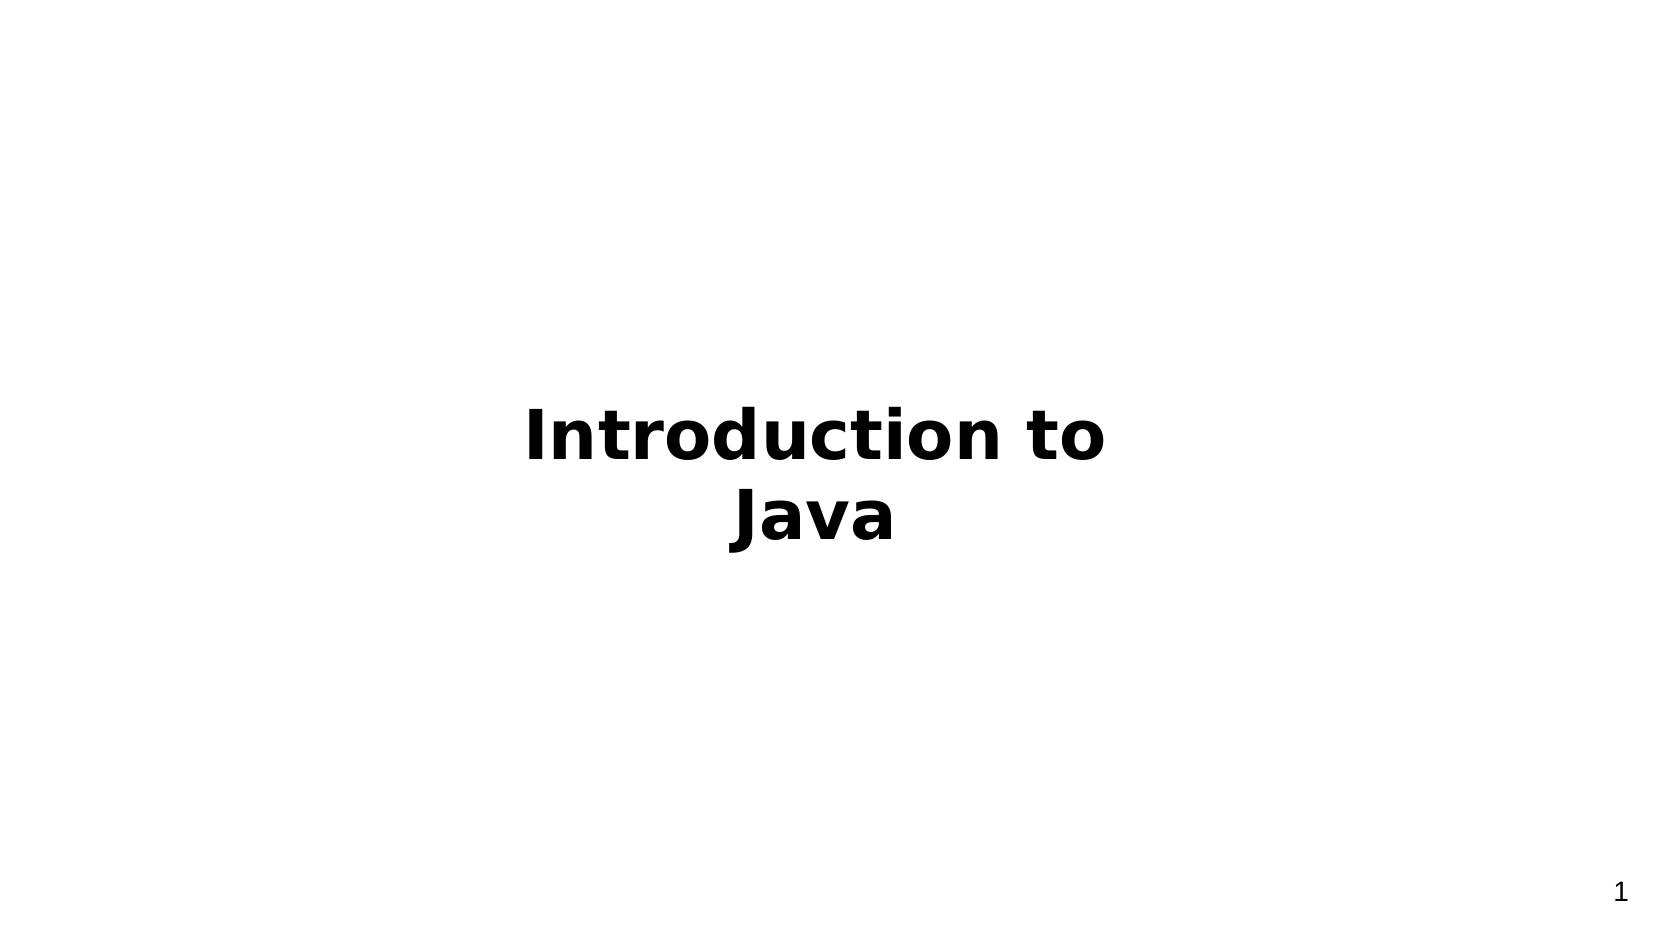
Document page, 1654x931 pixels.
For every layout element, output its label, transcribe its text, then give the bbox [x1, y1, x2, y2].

title Introduction to Java [71, 395, 1560, 557]
